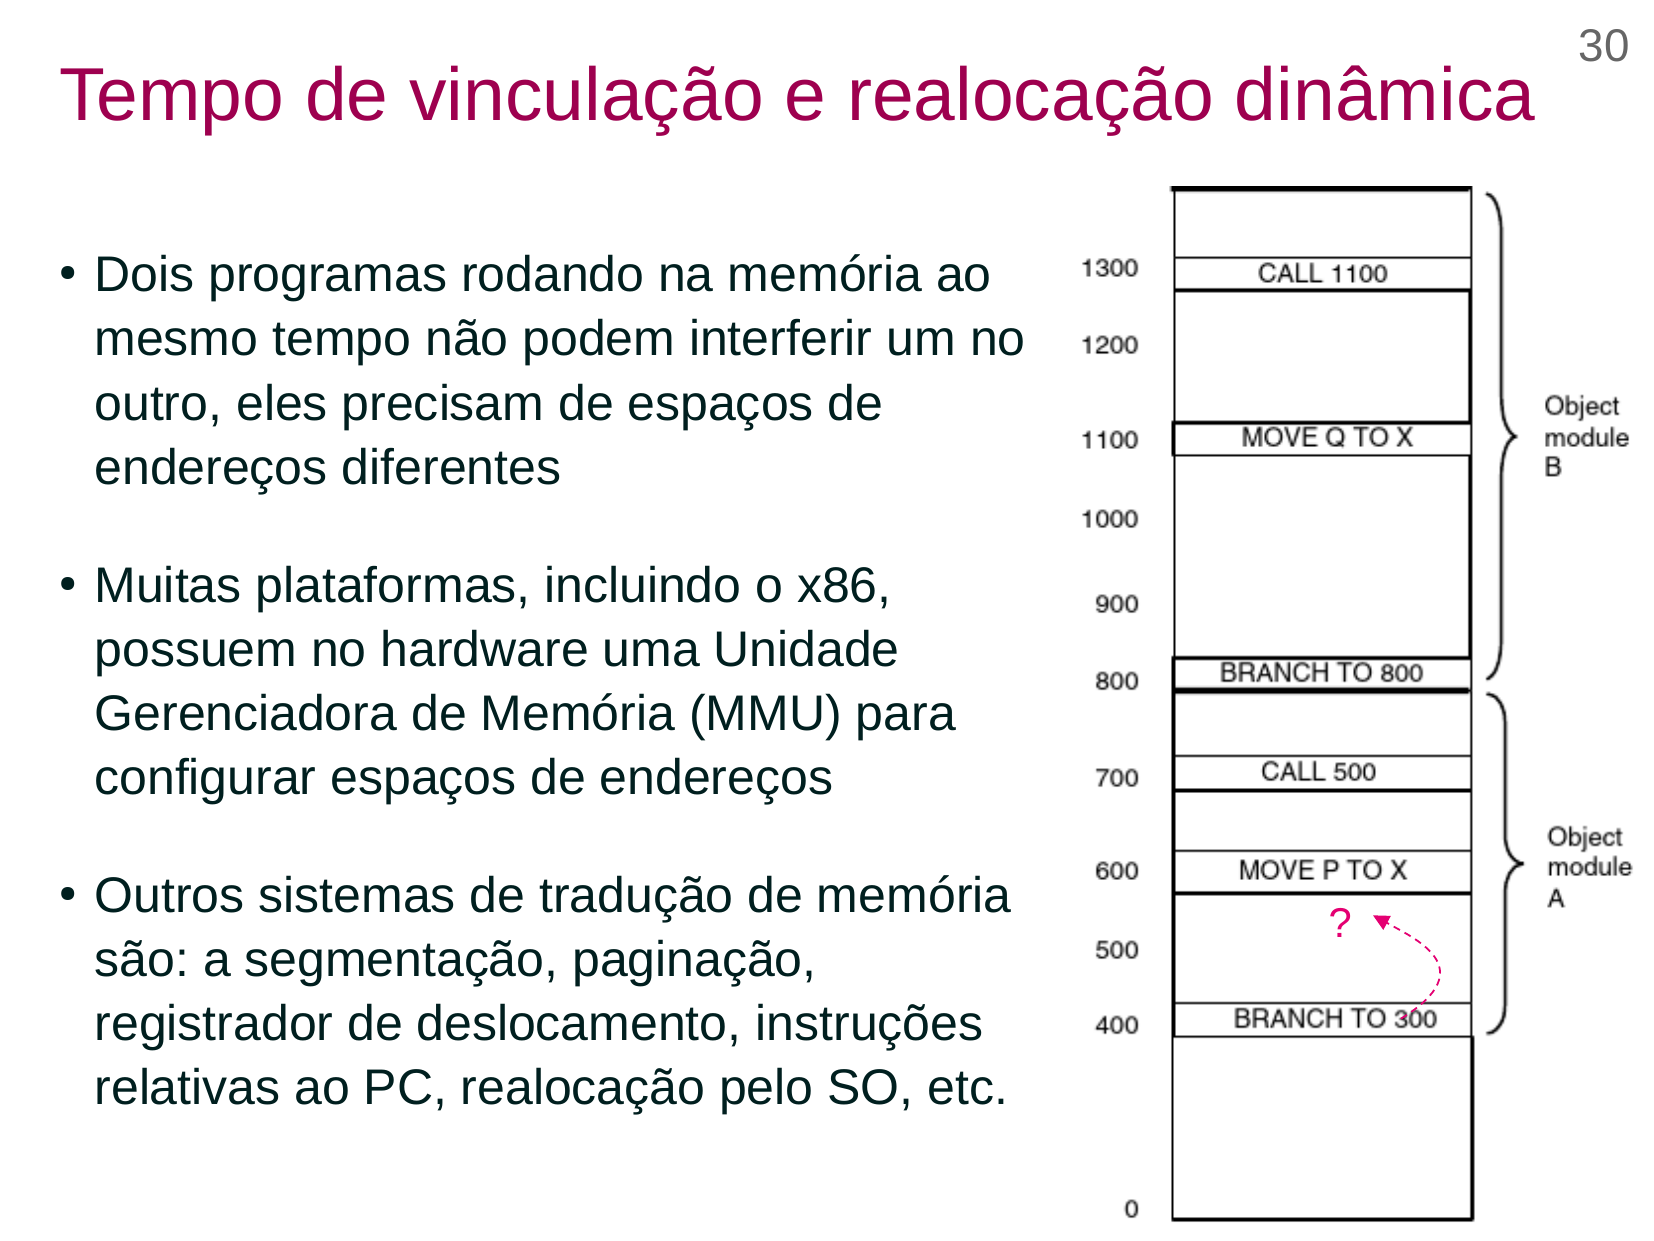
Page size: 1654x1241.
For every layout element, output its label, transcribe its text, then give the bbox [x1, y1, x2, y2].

title Tempo de vinculação e realocação dinâmica [59, 29, 1595, 148]
list Dois programas rodando na memória ao mesmo tempo não podem interferir um no outro, eles precisam de espaços de endereços diferentes Muitas plataformas, incluindo o x86, possuem no hardware uma Unidade Gerenciadora de Memória (MMU) para configurar espaços de endereços Outros sistemas de tradução de memória são: a segmentação, paginação, registrador de deslocamento, instruções relativas ao PC, realocação pelo SO, etc. [59, 238, 1049, 1213]
text_box ? [1313, 885, 1367, 955]
picture [1077, 186, 1639, 1226]
